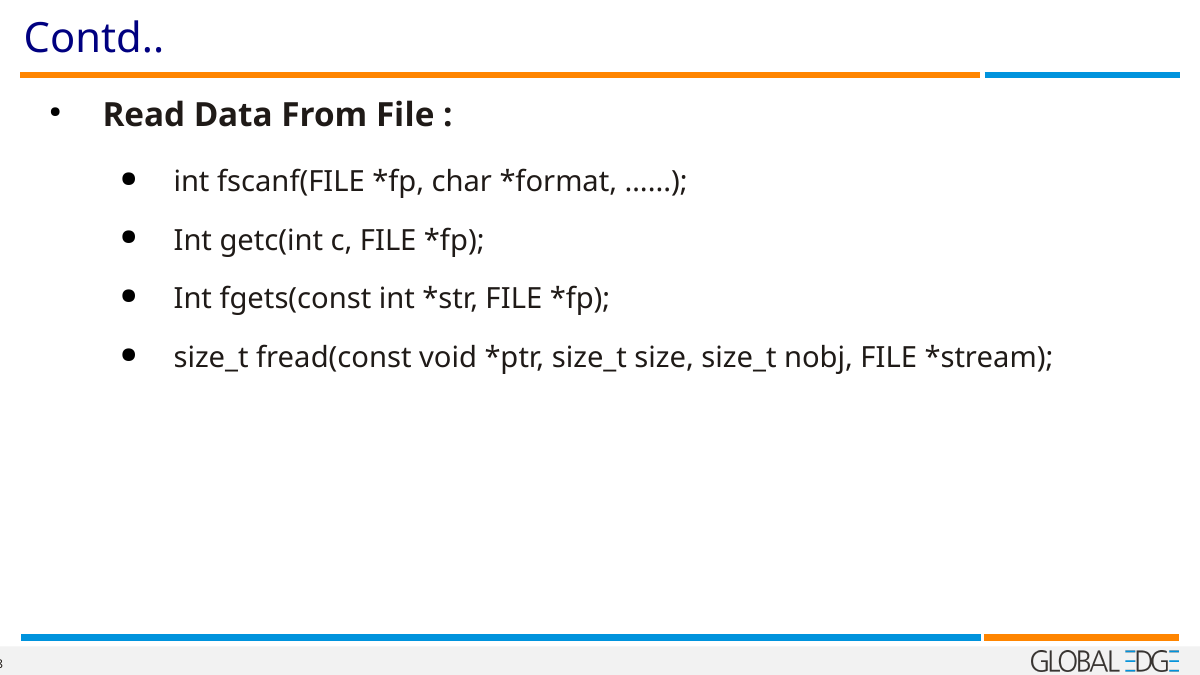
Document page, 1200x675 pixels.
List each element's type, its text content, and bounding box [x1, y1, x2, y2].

picture [1031, 650, 1179, 672]
list Read Data From File : int fscanf(FILE *fp, char *format, …...); Int getc(int c, FILE *fp); Int fgets(const int *str, FILE *fp); size_t fread(const void *ptr, size_t size, size_t nobj, FILE *stream); [20, 87, 1179, 628]
title Contd.. [12, 9, 1088, 63]
